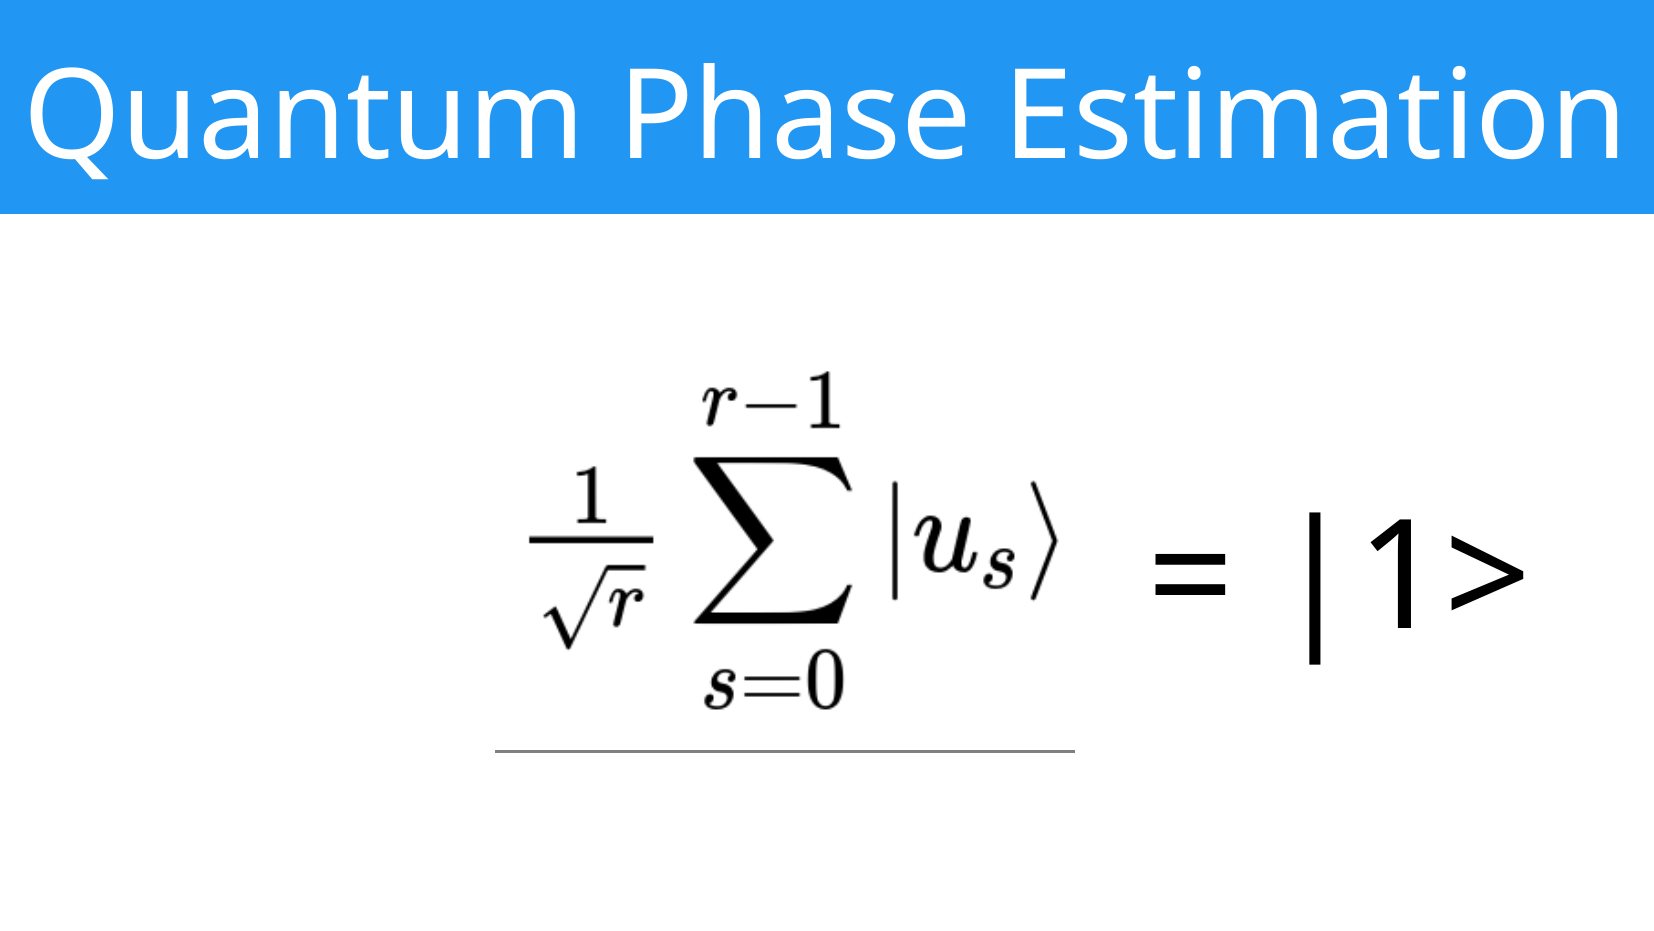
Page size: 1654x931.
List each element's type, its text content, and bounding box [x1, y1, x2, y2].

title Quantum Phase Estimation [0, 0, 1654, 236]
list = |1> [1080, 465, 1546, 676]
picture [495, 359, 1075, 751]
